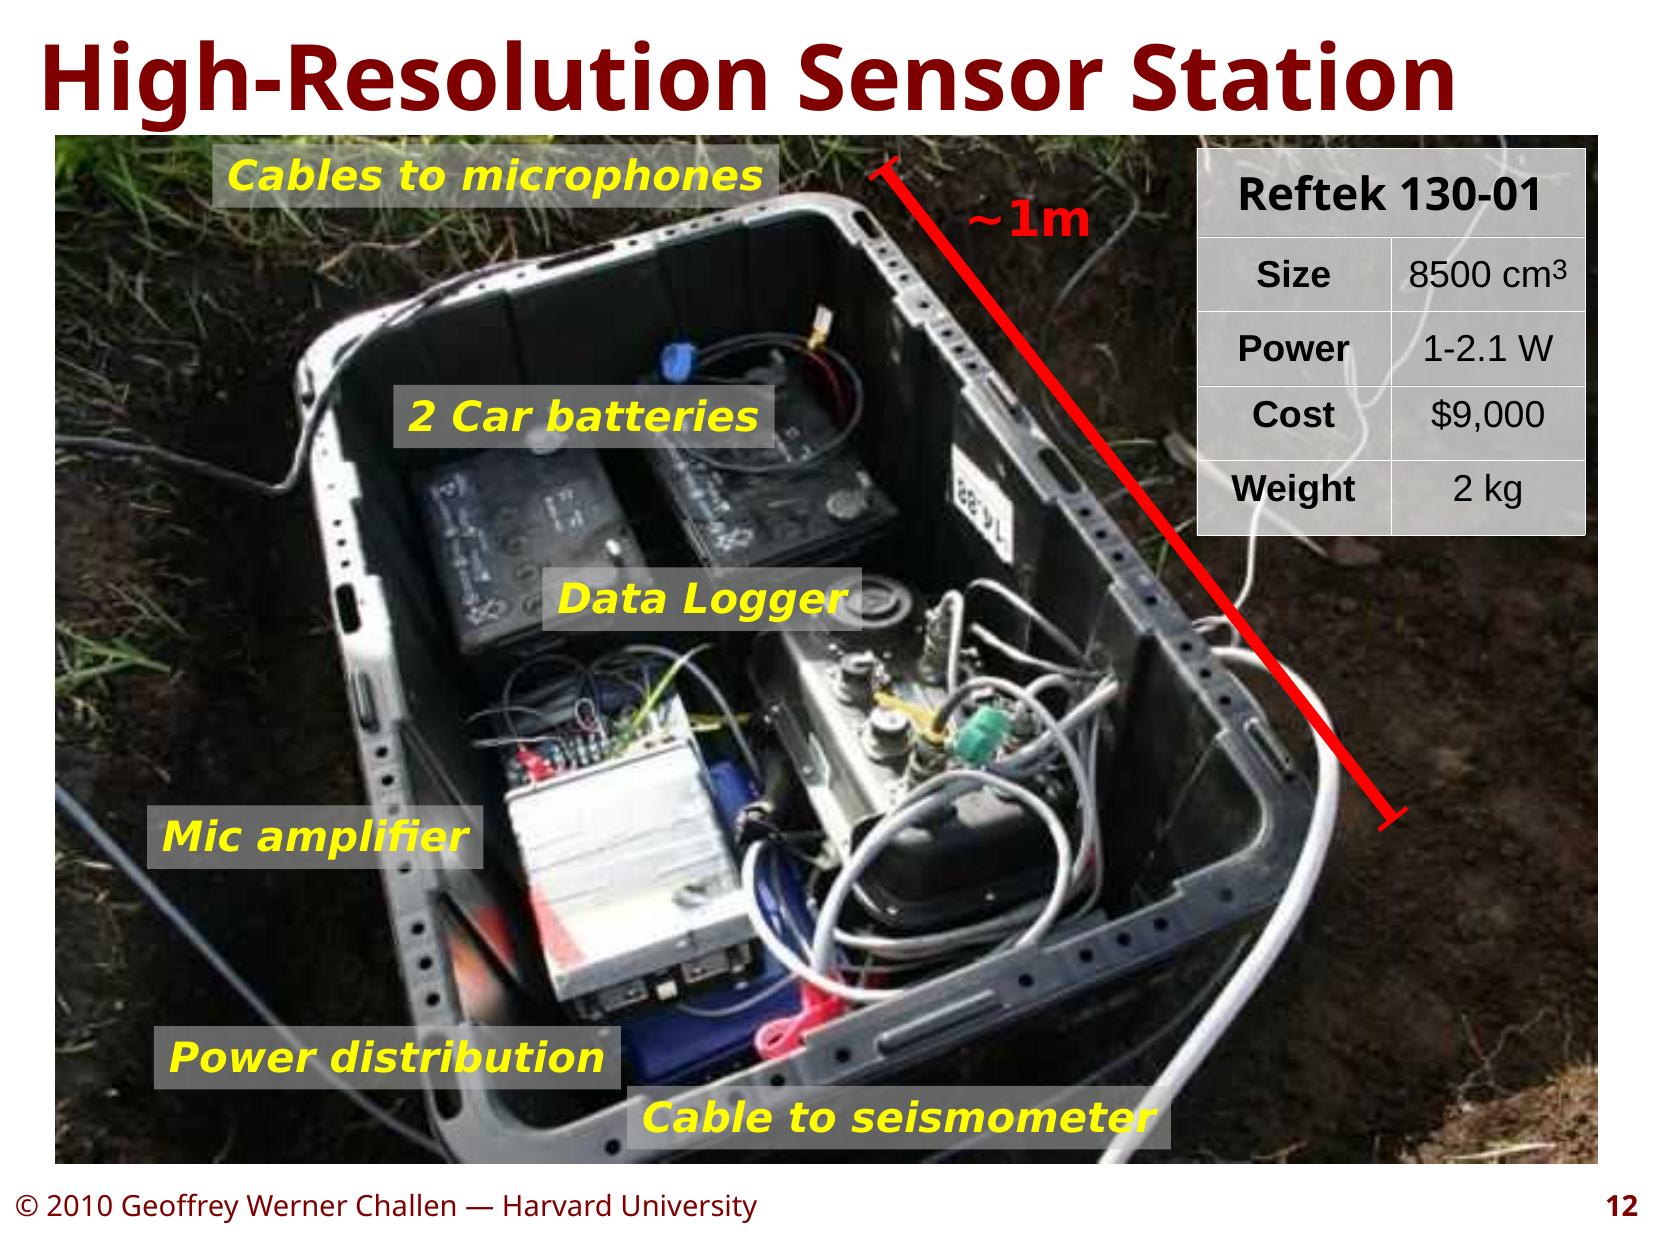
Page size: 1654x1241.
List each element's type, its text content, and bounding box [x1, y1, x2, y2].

table_cell 2 kg [1392, 461, 1585, 535]
table_cell 8500 cm3 [1392, 238, 1585, 311]
table_cell Power [1198, 312, 1391, 386]
text_box Cables to microphones [212, 144, 779, 208]
title High-Resolution Sensor Station [0, 0, 1654, 151]
text_box Data Logger [542, 567, 862, 631]
text_box Cable to seismometer [627, 1085, 1171, 1150]
text_box ~1m [939, 183, 1118, 257]
text_box Mic amplifier [147, 805, 484, 869]
picture [55, 135, 1598, 1164]
table_cell Weight [1198, 461, 1391, 535]
text_box 2 Car batteries [393, 384, 775, 449]
table_cell Cost [1198, 387, 1391, 460]
table_cell $9,000 [1392, 387, 1585, 460]
table_cell 1-2.1 W [1392, 312, 1585, 386]
table_cell Size [1198, 238, 1391, 311]
text_box Power distribution [154, 1026, 621, 1090]
table_header Reftek 130-01 [1198, 149, 1585, 237]
